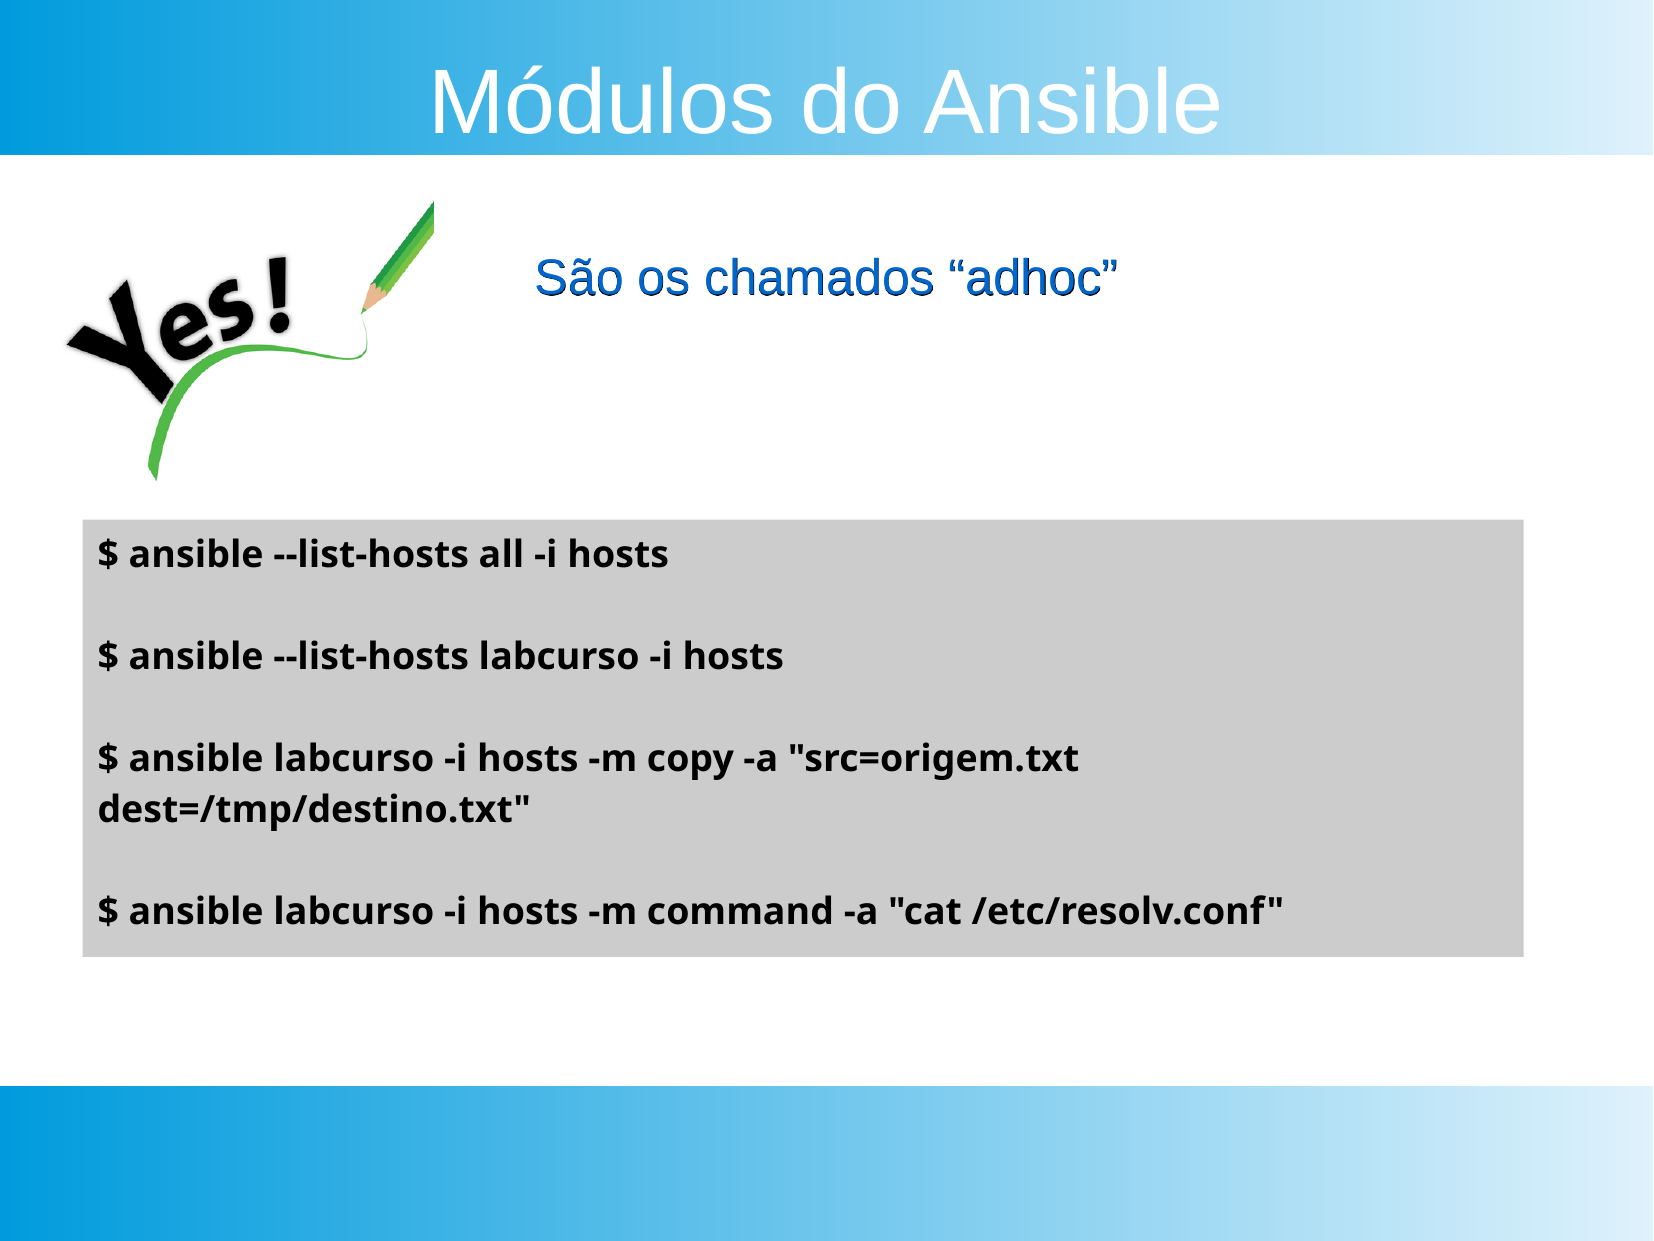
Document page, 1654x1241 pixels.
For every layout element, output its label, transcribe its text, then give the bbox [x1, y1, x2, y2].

picture [59, 200, 434, 481]
text_box $ ansible --list-hosts all -i hosts $ ansible --list-hosts labcurso -i hosts $ ansible labcurso -i hosts -m copy -a "src=origem.txt dest=/tmp/destino.txt" $ ansible labcurso -i hosts -m command -a "cat /etc/resolv.conf" [82, 519, 1524, 957]
list São os chamados “adhoc” [82, 249, 1571, 367]
title Módulos do Ansible [82, 49, 1571, 155]
